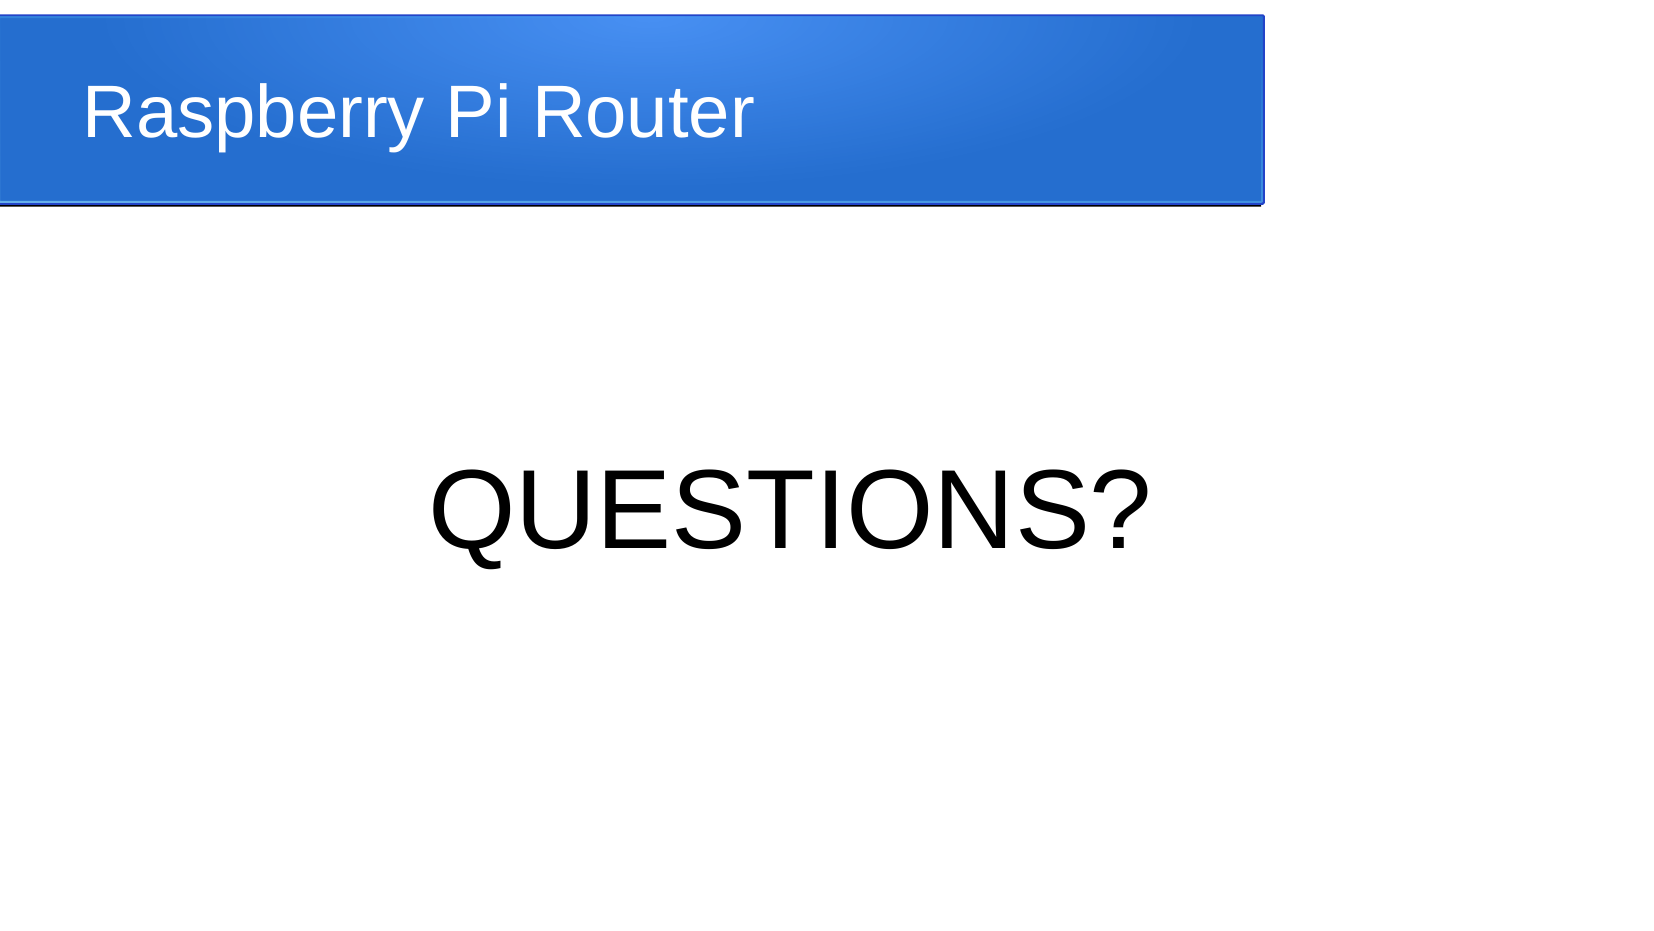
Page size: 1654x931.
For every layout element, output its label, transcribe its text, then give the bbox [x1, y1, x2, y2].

text_box QUESTIONS? [413, 439, 1642, 567]
title Raspberry Pi Router [82, 35, 1235, 189]
